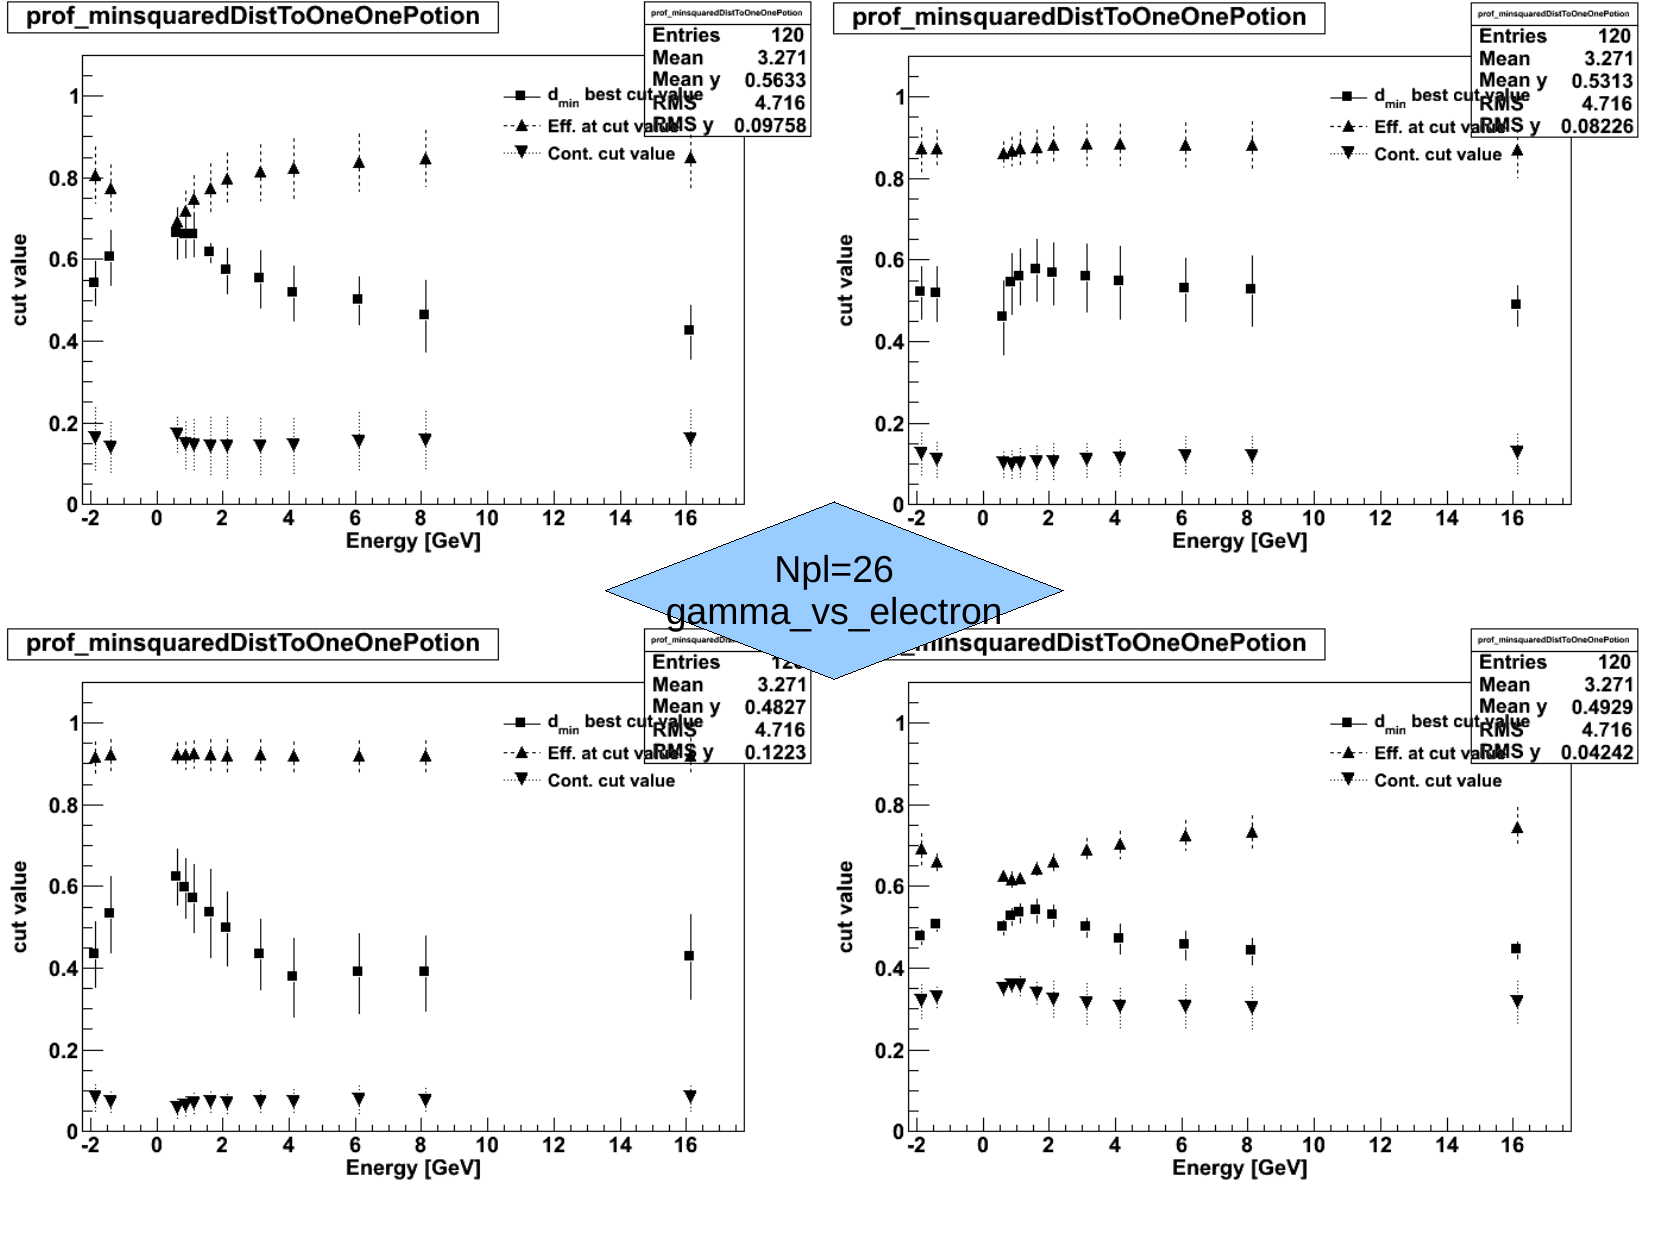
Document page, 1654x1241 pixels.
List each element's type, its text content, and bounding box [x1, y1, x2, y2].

text_box Npl=26 gamma_vs_electron [605, 501, 1064, 680]
picture [0, 626, 1654, 1188]
picture [0, 0, 1654, 562]
